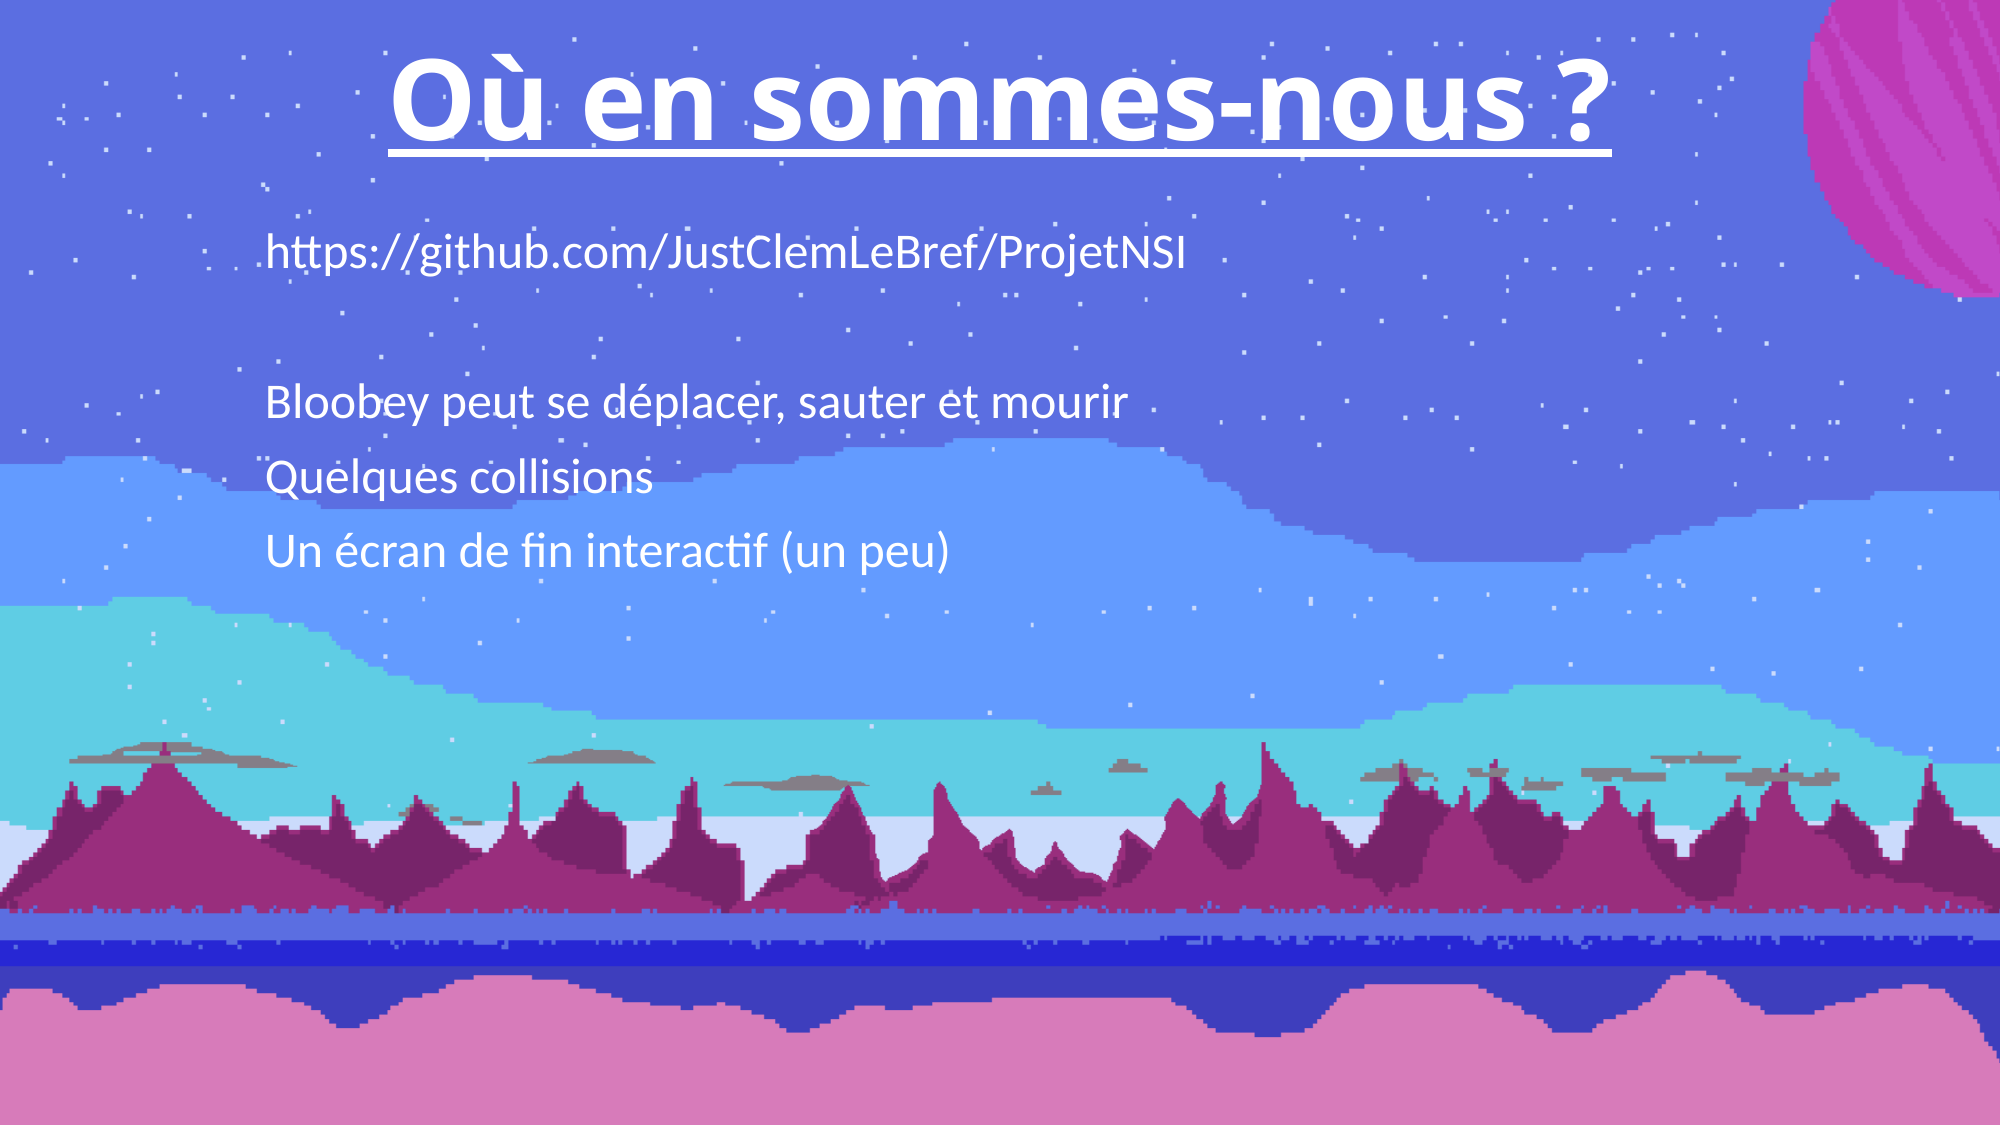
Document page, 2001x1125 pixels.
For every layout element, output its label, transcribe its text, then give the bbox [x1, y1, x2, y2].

picture [0, 0, 2000, 1125]
subtitle https://github.com/JustClemLeBref/ProjetNSI Bloobey peut se déplacer, sauter et mourir Quelques collisions Un écran de fin interactif (un peu) [249, 217, 1750, 928]
title Où en sommes-nous ? [249, 25, 1750, 173]
